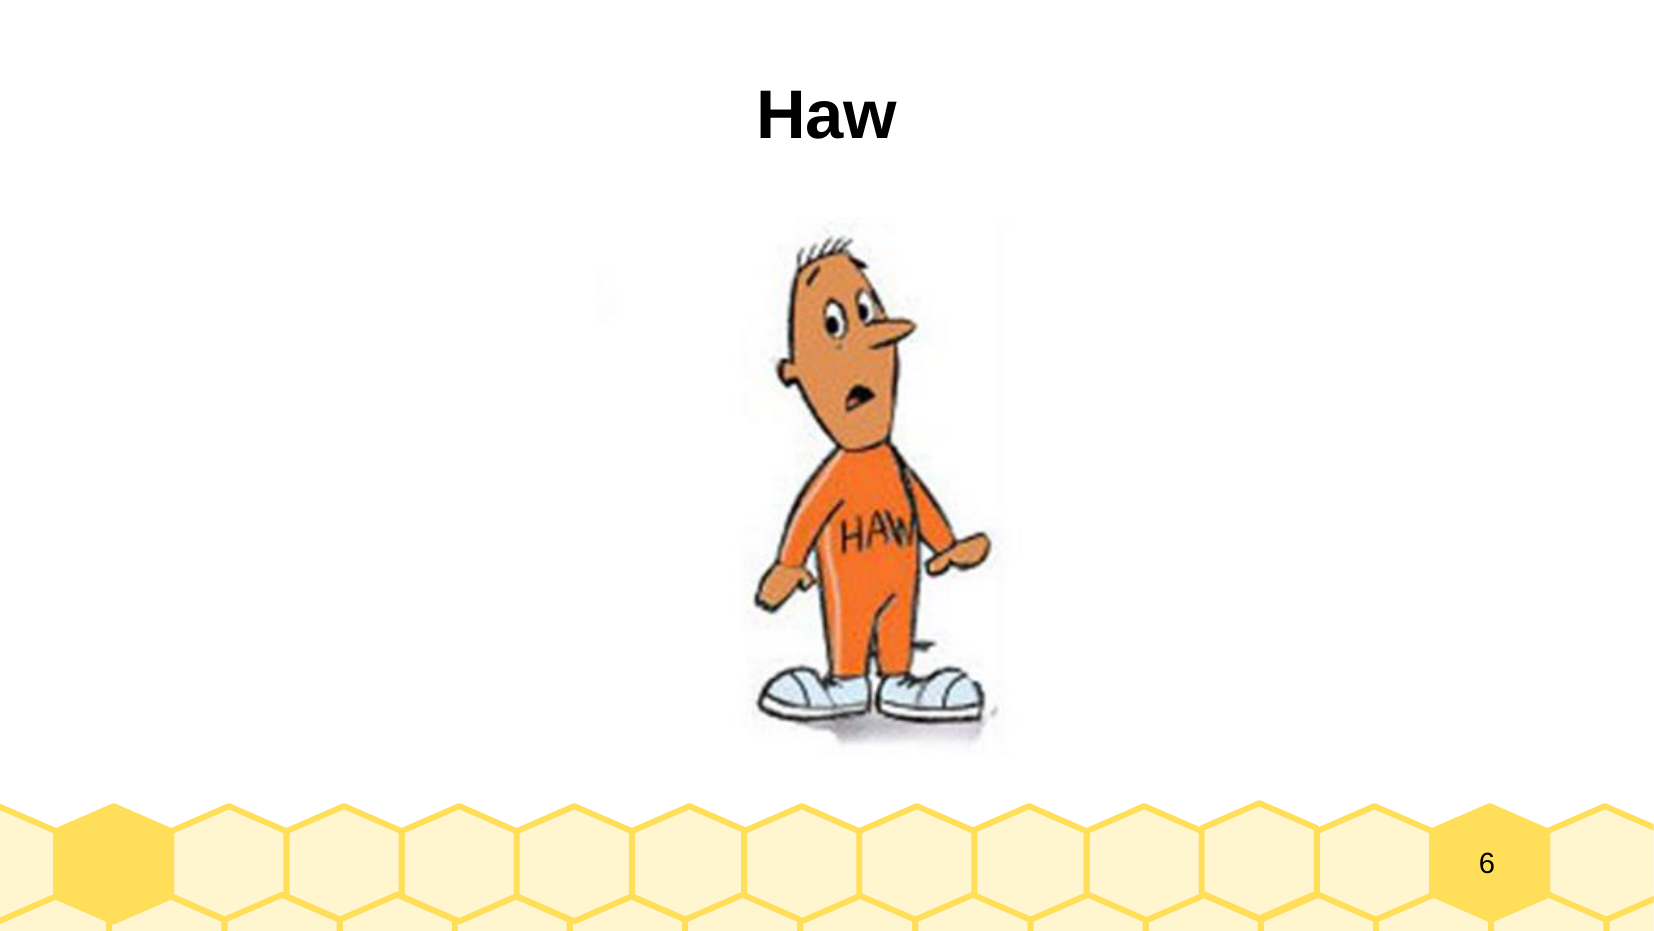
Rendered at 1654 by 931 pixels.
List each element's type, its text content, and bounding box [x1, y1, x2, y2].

picture [597, 217, 1056, 758]
title Haw [82, 37, 1571, 193]
